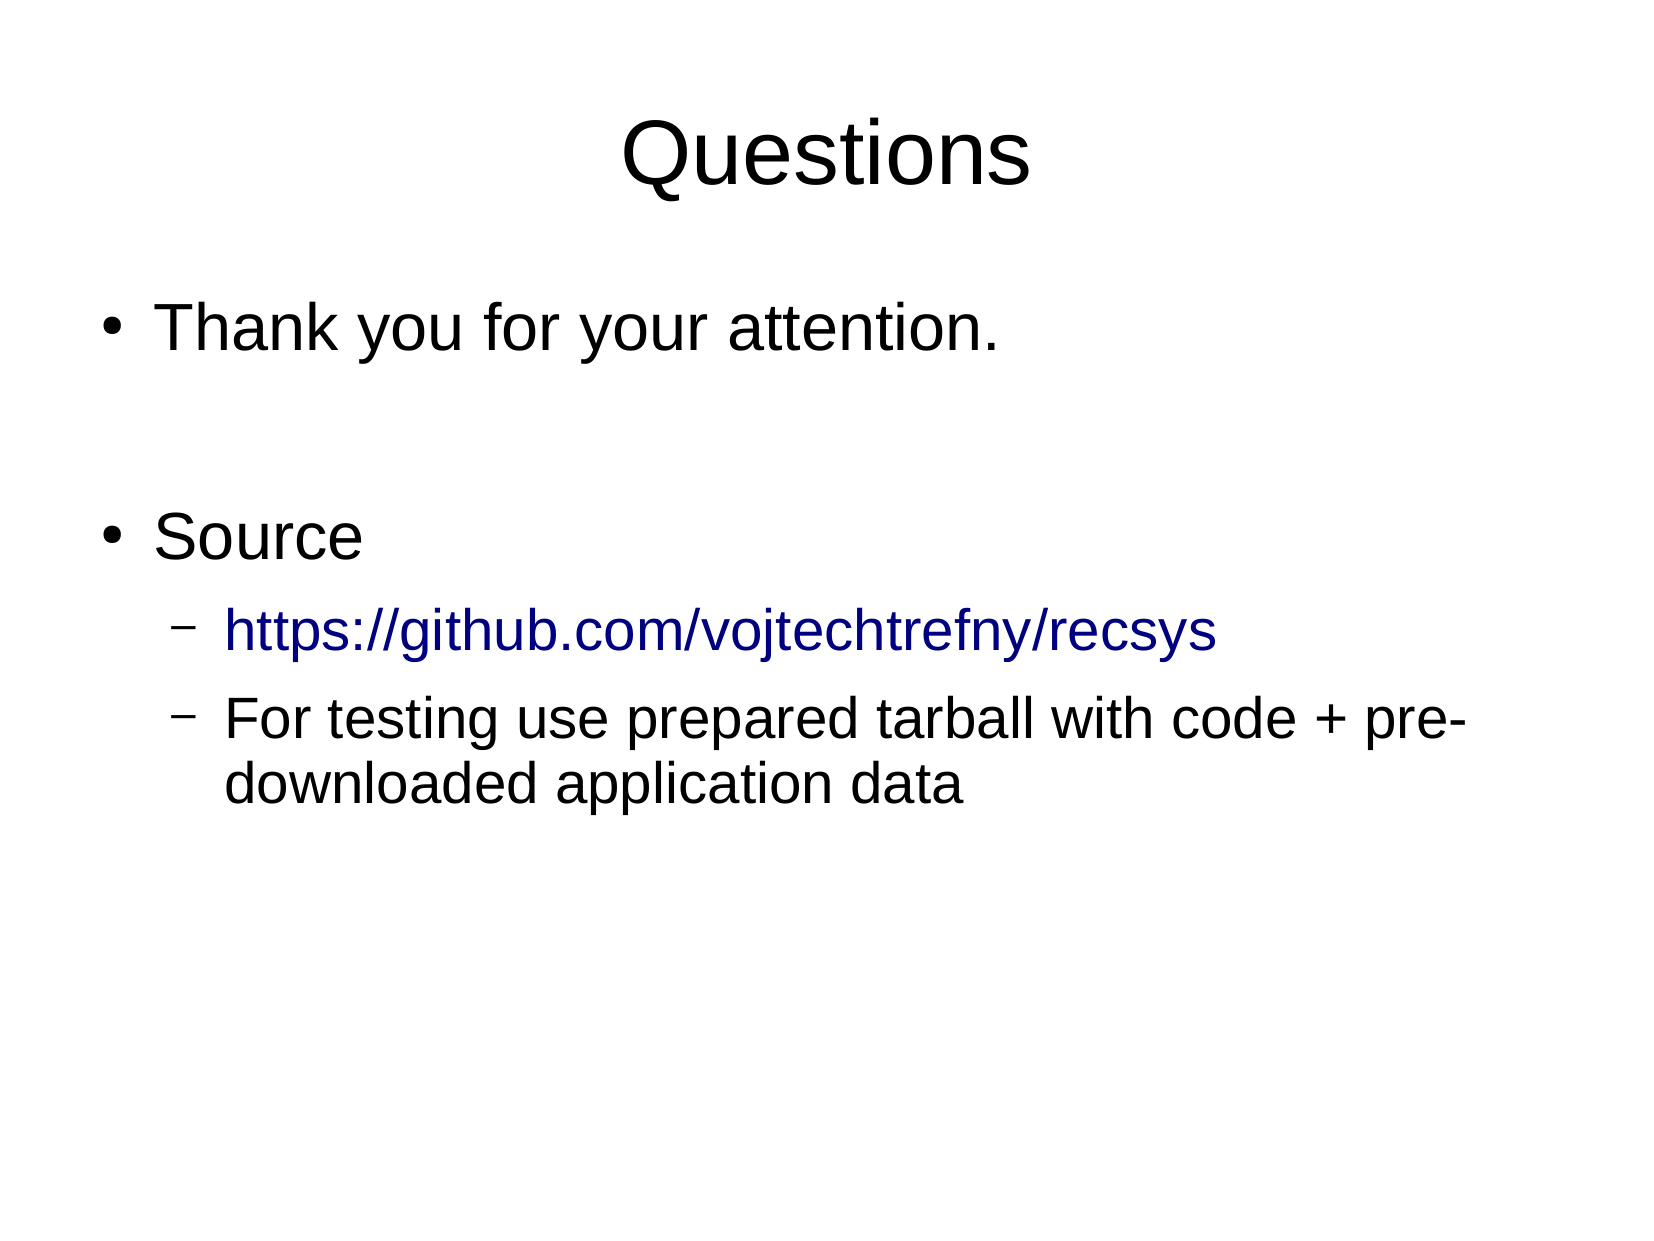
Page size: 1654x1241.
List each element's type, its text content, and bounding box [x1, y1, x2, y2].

title Questions [82, 49, 1571, 257]
list Thank you for your attention. Source https://github.com/vojtechtrefny/recsys For testing use prepared tarball with code + pre-downloaded application data [82, 290, 1571, 1010]
